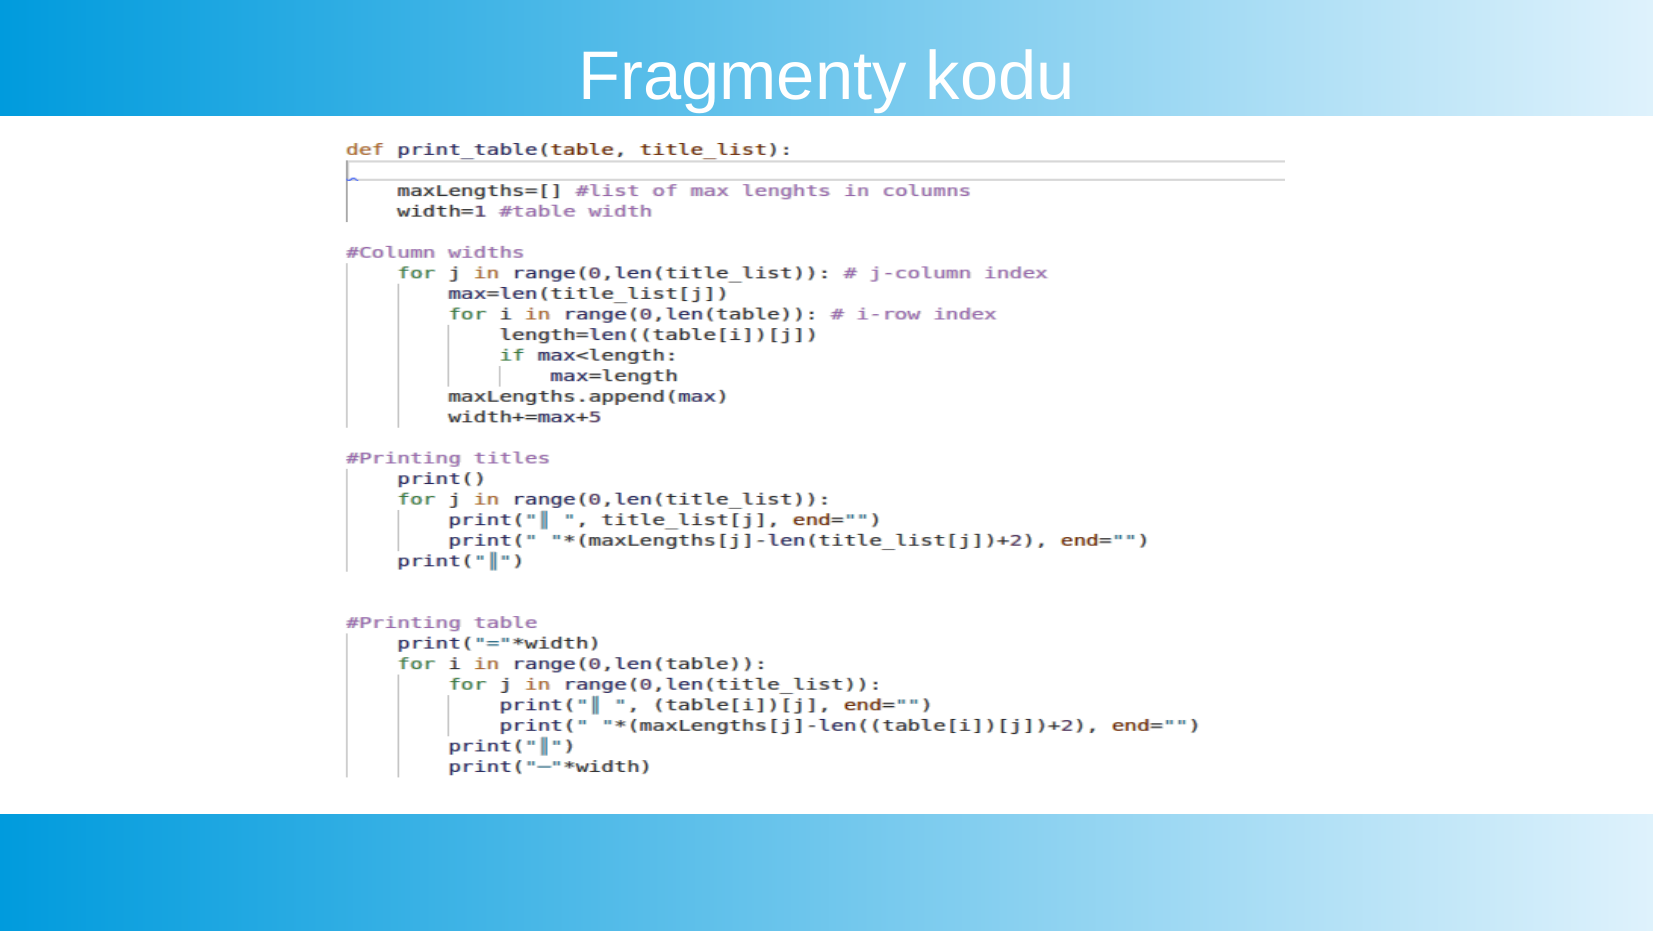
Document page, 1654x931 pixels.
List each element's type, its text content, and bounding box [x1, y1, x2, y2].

title Fragmenty kodu [82, 37, 1571, 116]
picture [307, 116, 1285, 811]
